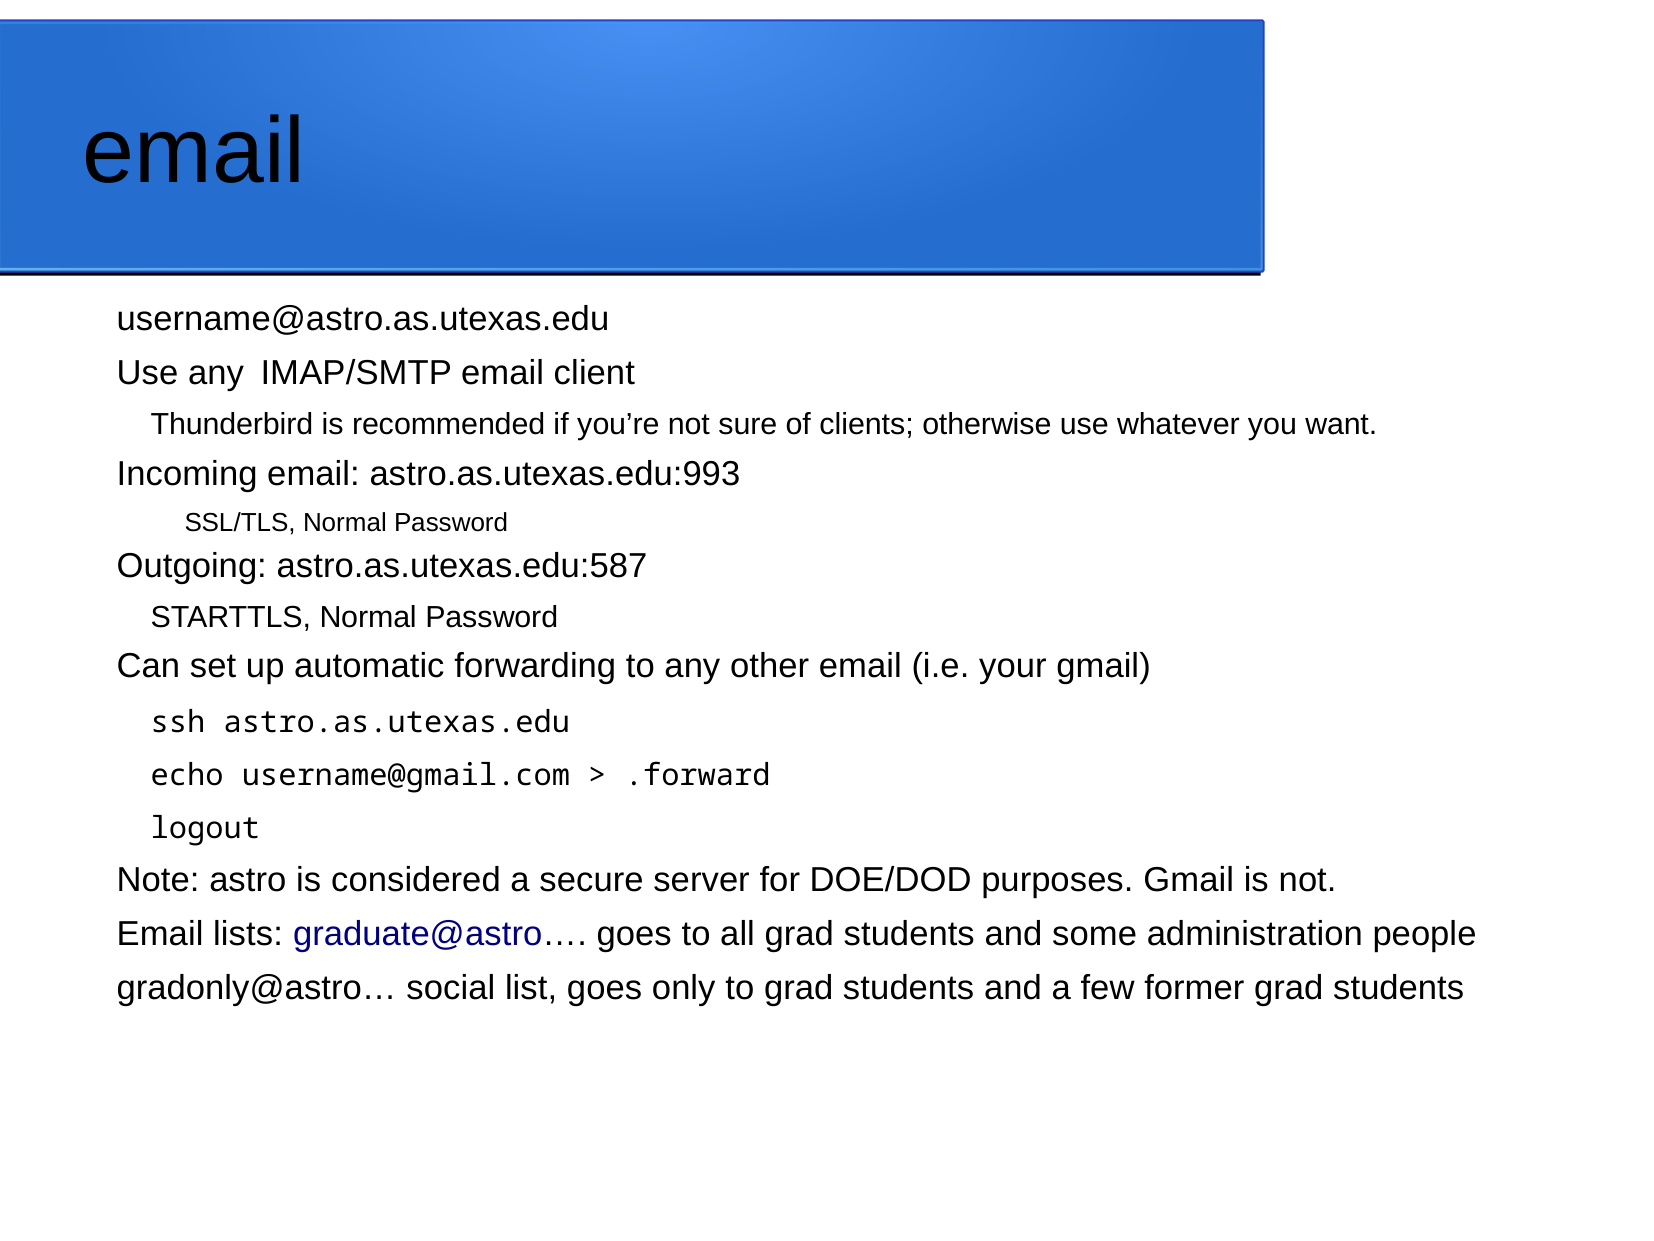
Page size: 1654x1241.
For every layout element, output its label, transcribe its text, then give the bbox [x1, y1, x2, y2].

list username@astro.as.utexas.edu Use any IMAP/SMTP email client Thunderbird is recommended if you’re not sure of clients; otherwise use whatever you want. Incoming email: astro.as.utexas.edu:993 SSL/TLS, Normal Password Outgoing: astro.as.utexas.edu:587 STARTTLS, Normal Password Can set up automatic forwarding to any other email (i.e. your gmail) ssh astro.as.utexas.edu echo username@gmail.com > .forward logout Note: astro is considered a secure server for DOE/DOD purposes. Gmail is not. Email lists: graduate@astro…. goes to all grad students and some administration people gradonly@astro… social list, goes only to grad students and a few former grad students [82, 299, 1571, 1019]
title email [82, 47, 1234, 253]
